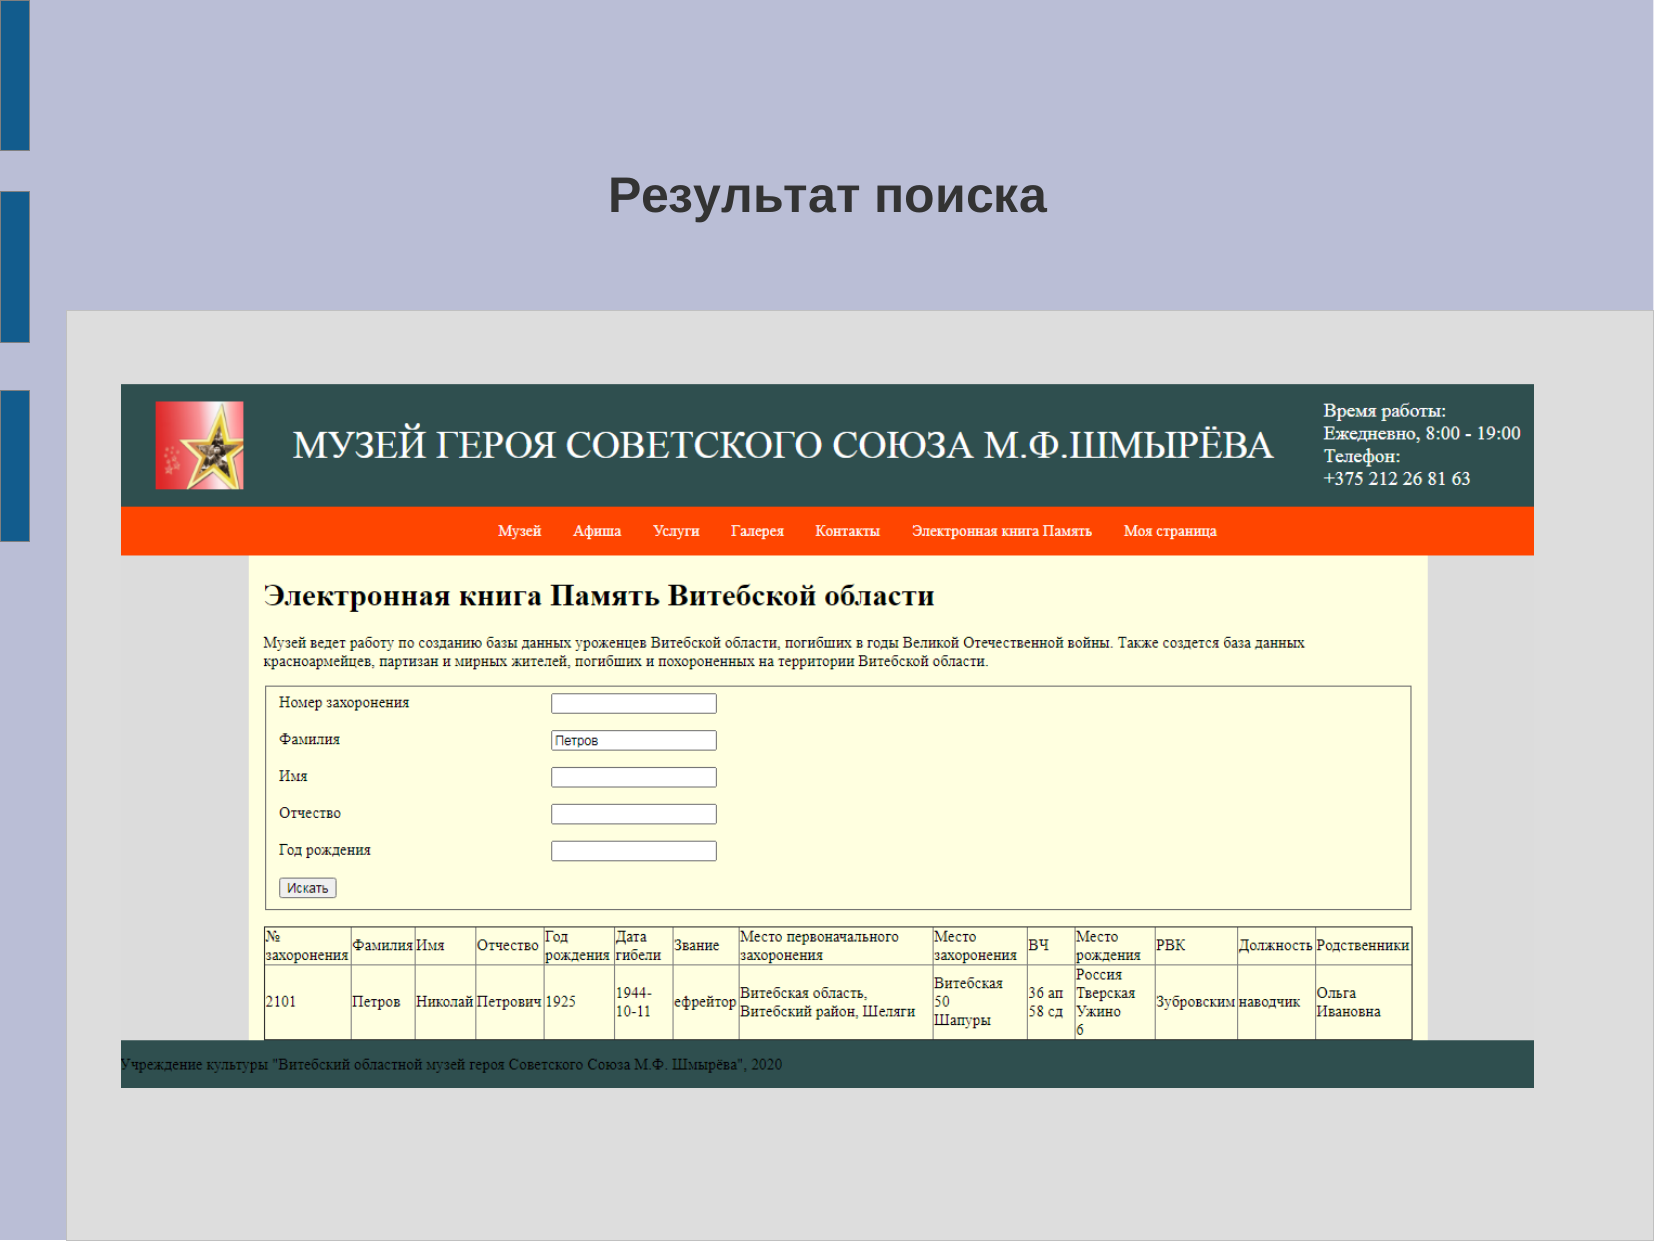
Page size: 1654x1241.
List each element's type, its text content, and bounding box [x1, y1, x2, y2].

picture [121, 382, 1534, 1088]
title Результат поиска [121, 91, 1534, 299]
